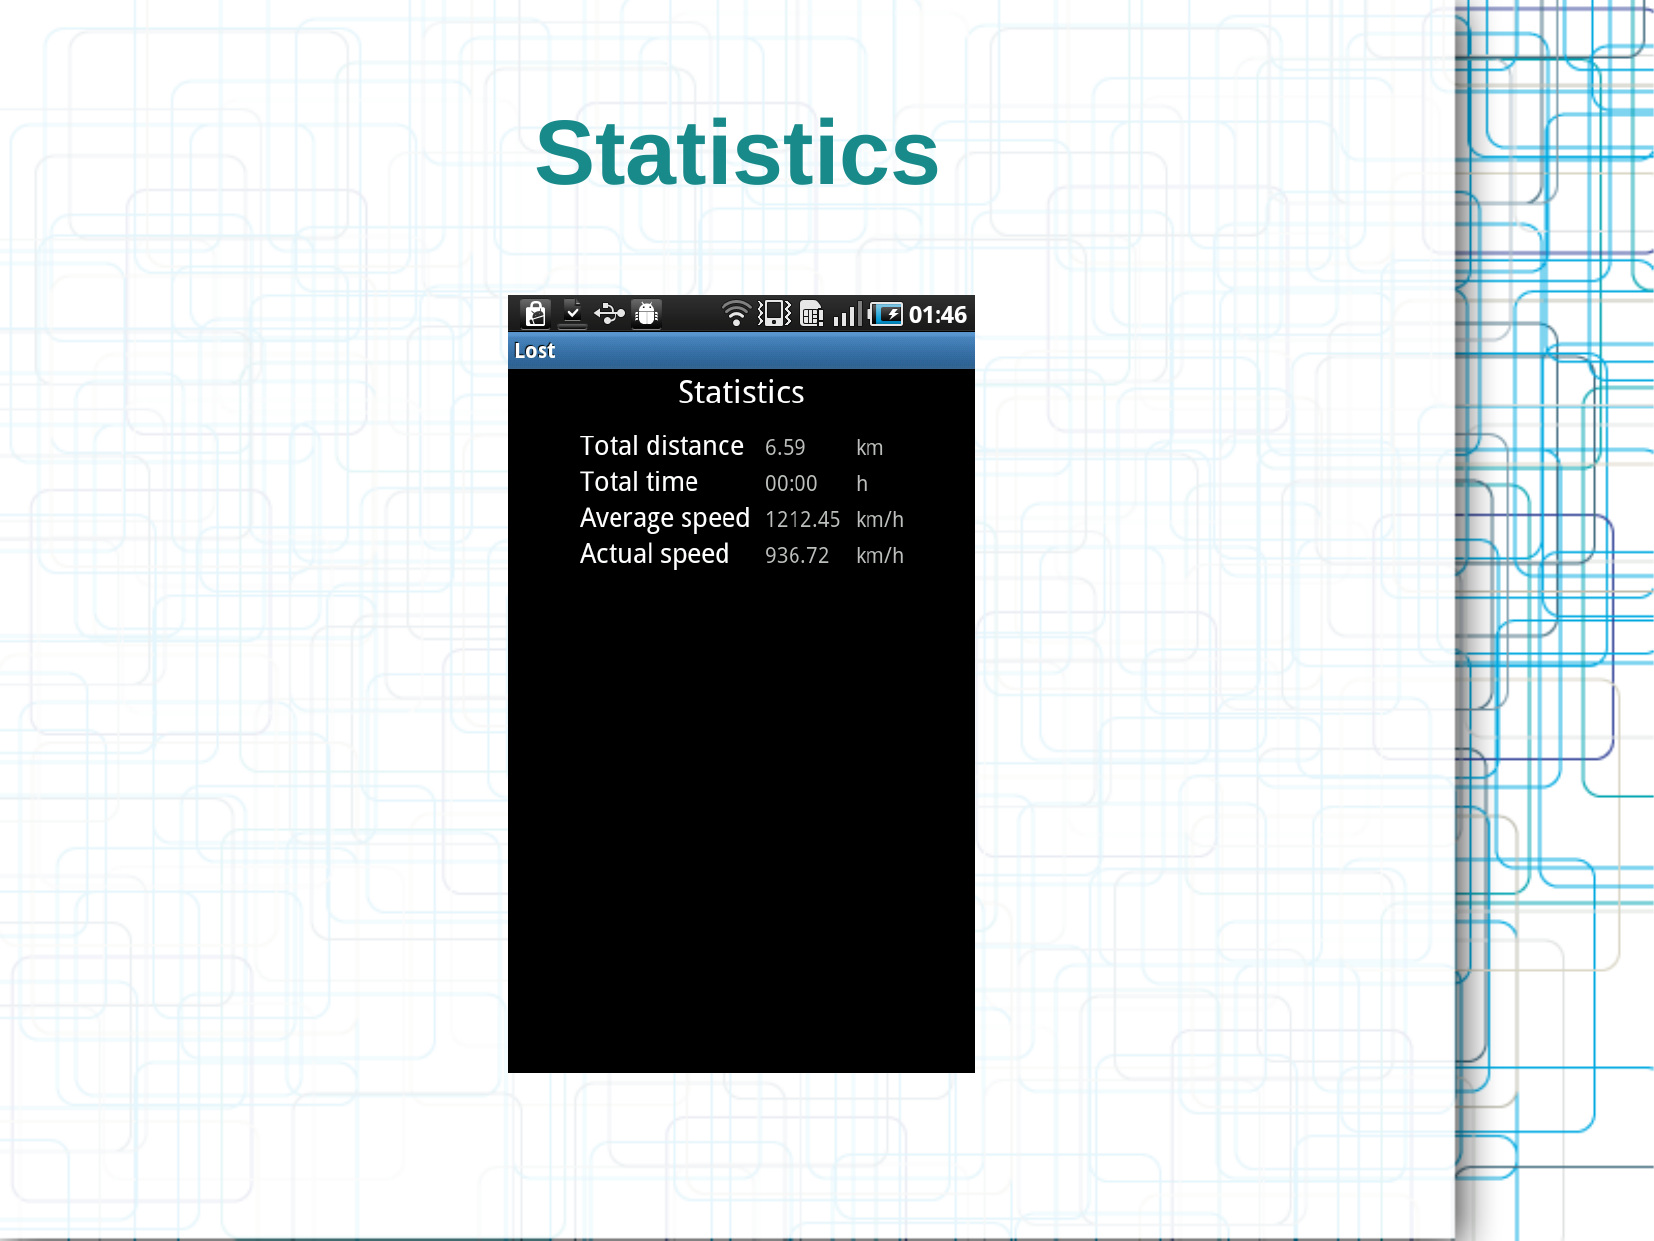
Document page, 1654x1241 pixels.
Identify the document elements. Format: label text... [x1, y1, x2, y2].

picture [0, 0, 1654, 1241]
title Statistics [59, 49, 1418, 257]
